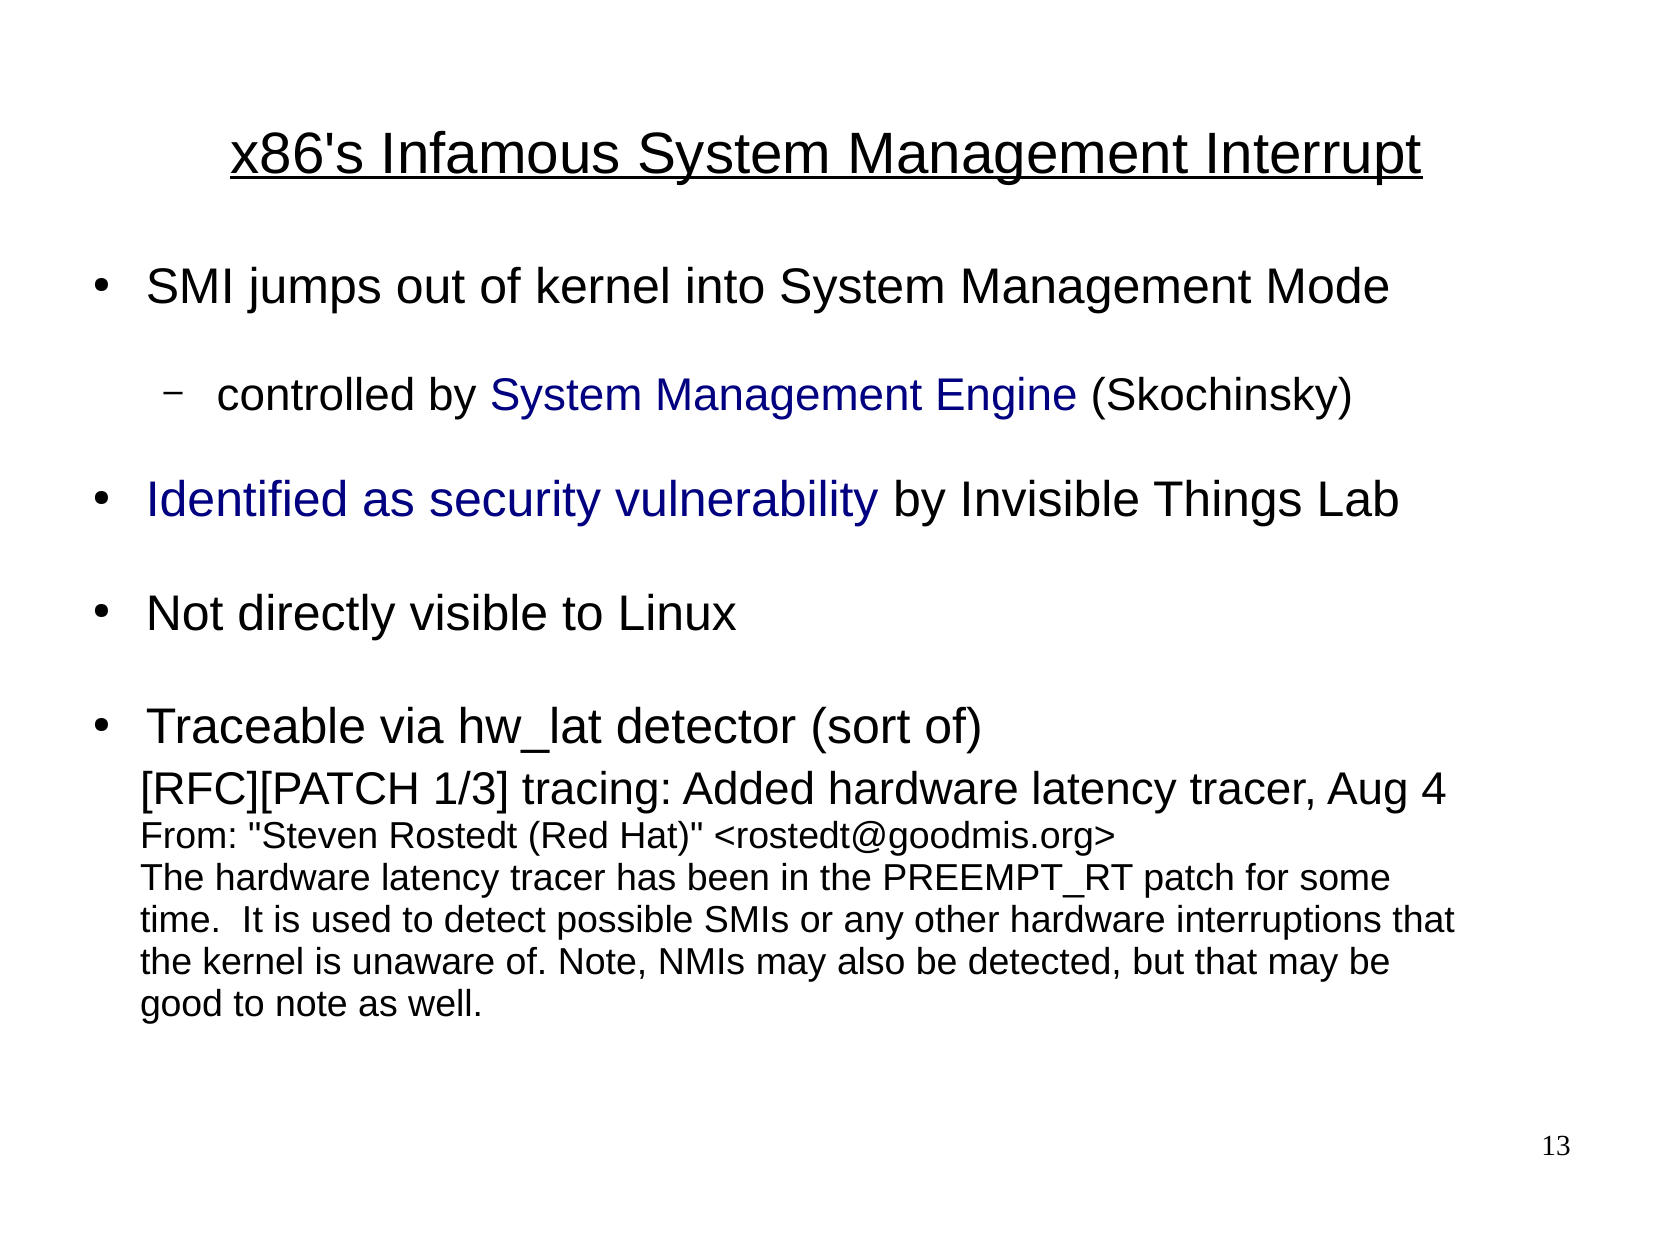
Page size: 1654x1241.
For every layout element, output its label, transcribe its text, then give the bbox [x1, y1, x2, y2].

title x86's Infamous System Management Interrupt [82, 49, 1571, 230]
list SMI jumps out of kernel into System Management Mode controlled by System Management Engine (Skochinsky) Identified as security vulnerability by Invisible Things Lab Not directly visible to Linux Traceable via hw_lat detector (sort of) [75, 230, 1571, 1021]
text_box [RFC][PATCH 1/3] tracing: Added hardware latency tracer, Aug 4 From: "Steven Rostedt (Red Hat)" <rostedt@goodmis.org> The hardware latency tracer has been in the PREEMPT_RT patch for some time. It is used to detect possible SMIs or any other hardware interruptions that the kernel is unaware of. Note, NMIs may also be detected, but that may be good to note as well. [125, 755, 1476, 1032]
